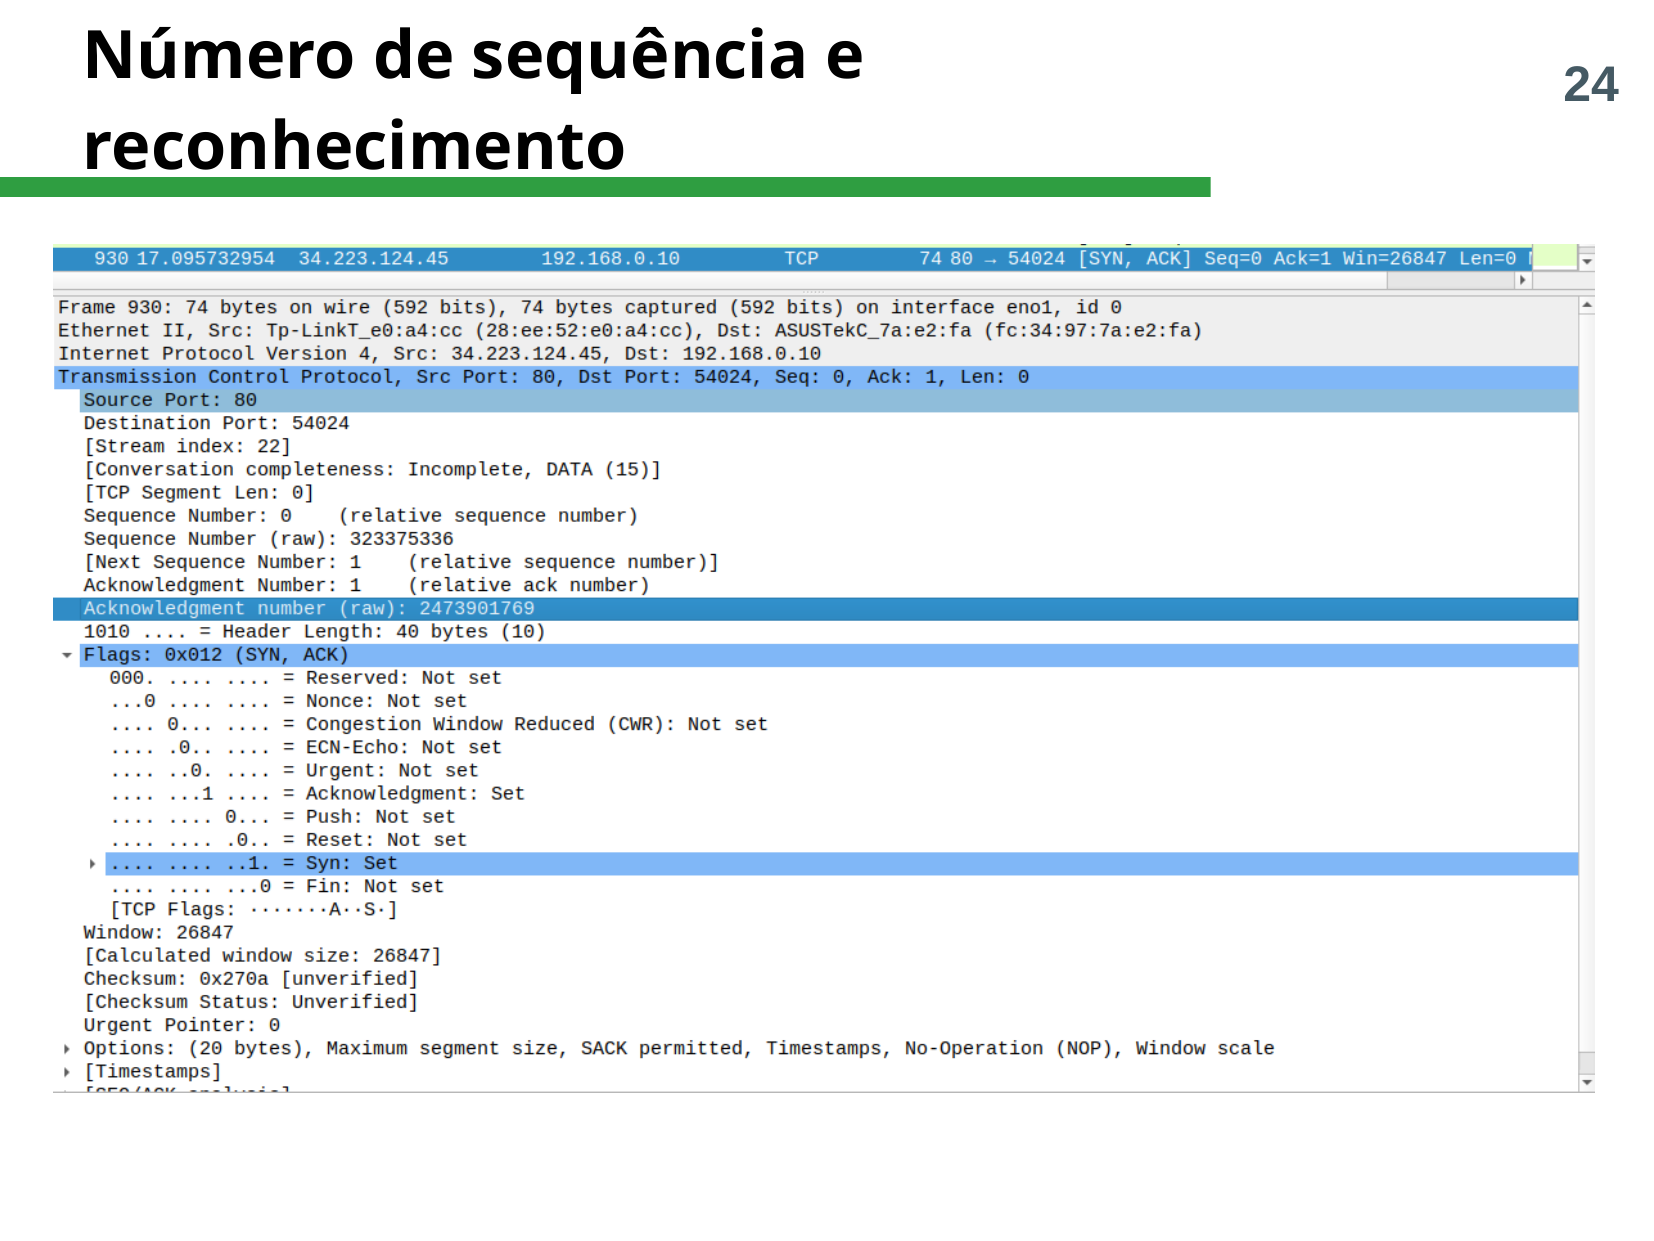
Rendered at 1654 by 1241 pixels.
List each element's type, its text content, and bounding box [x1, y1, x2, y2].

picture [53, 244, 1595, 1093]
title Número de sequência e reconhecimento [82, 0, 1152, 202]
